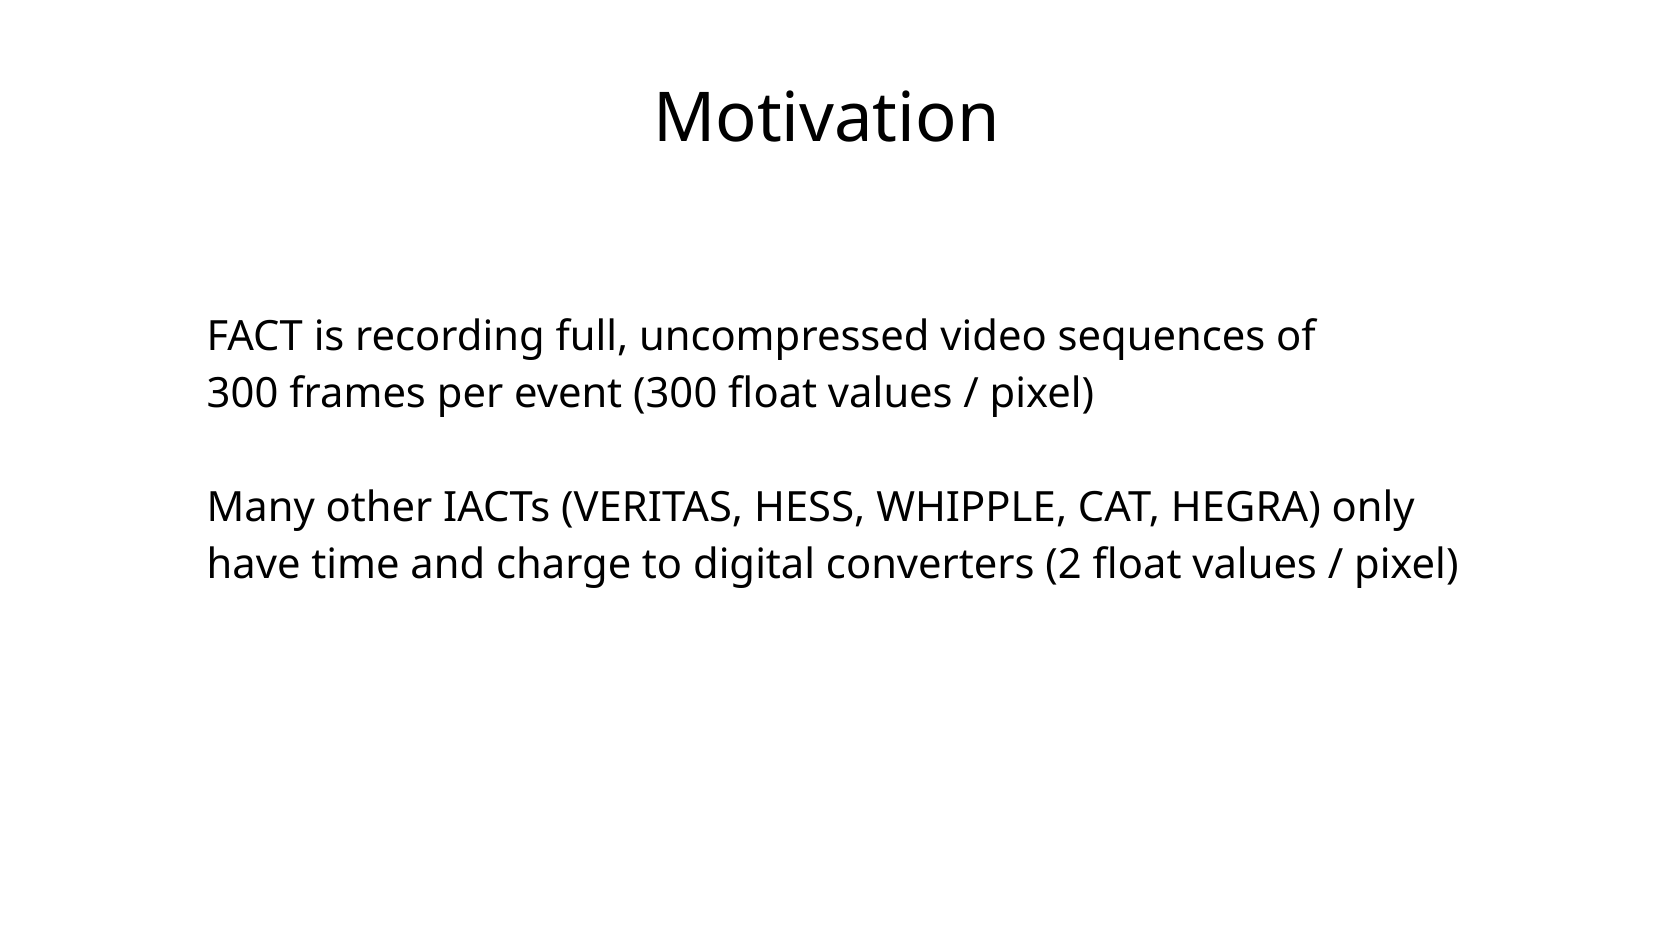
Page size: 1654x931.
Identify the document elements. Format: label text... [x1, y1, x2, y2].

title FACT is recording full, uncompressed video sequences of 300 frames per event (300 float values / pixel) Many other IACTs (VERITAS, HESS, WHIPPLE, CAT, HEGRA) only have time and charge to digital converters (2 float values / pixel) [206, 314, 1480, 582]
title Motivation [82, 37, 1571, 193]
